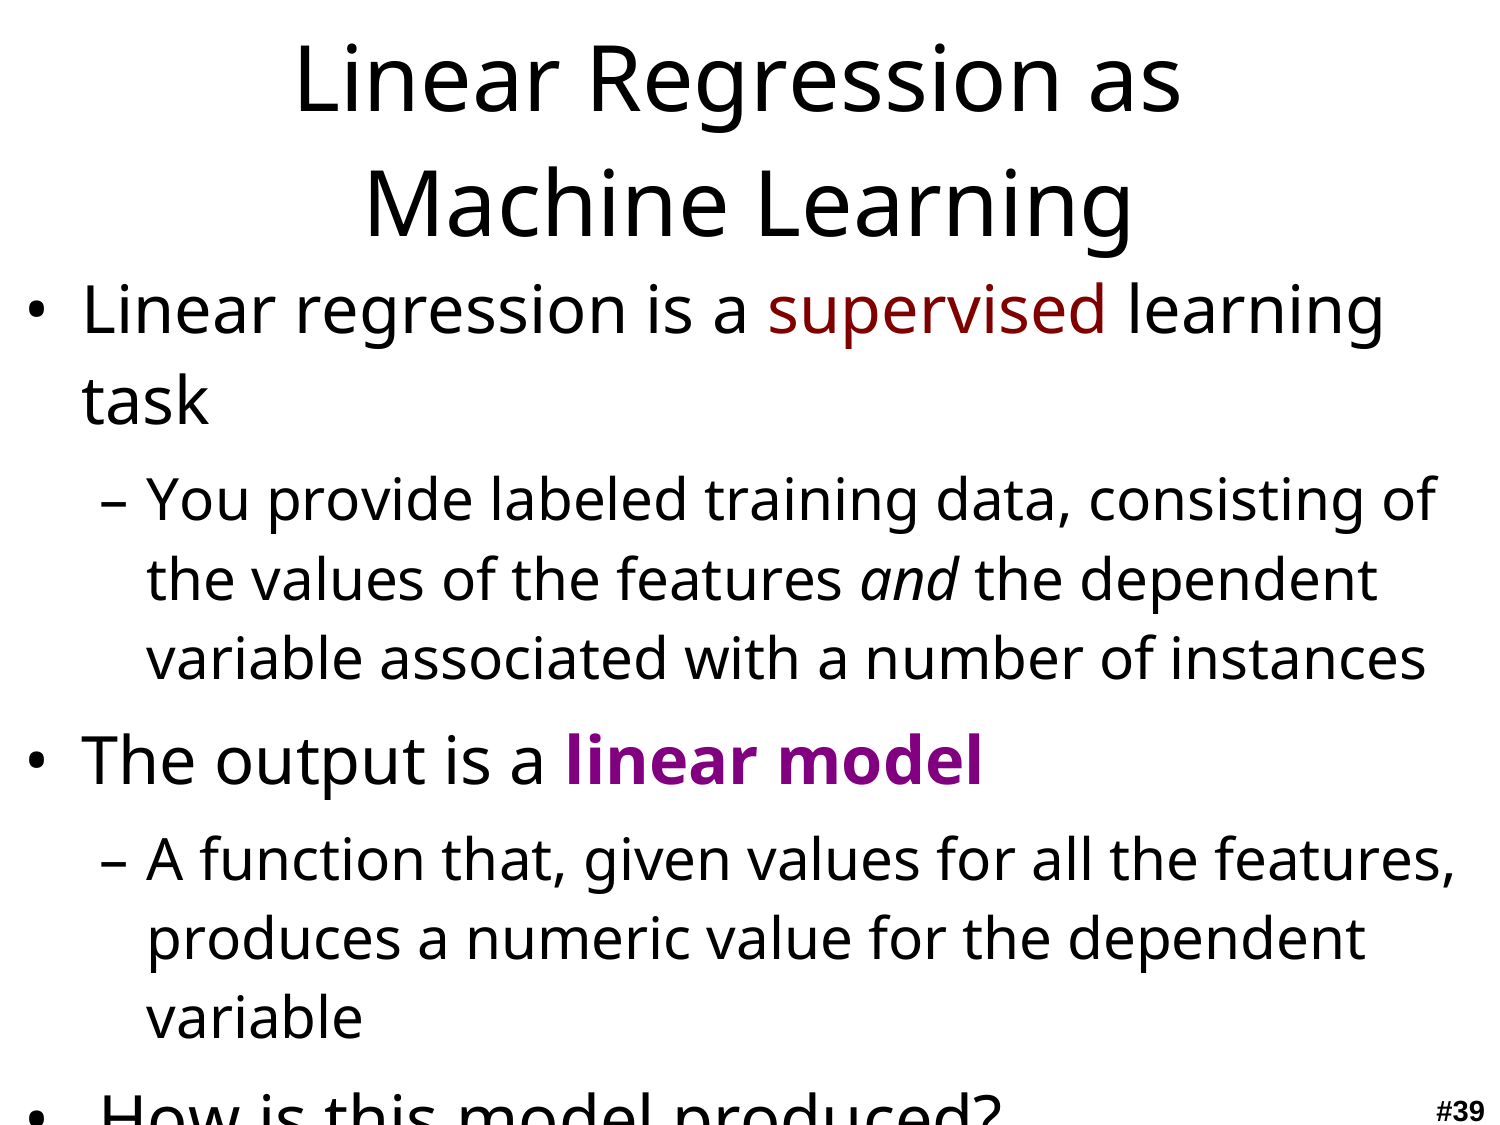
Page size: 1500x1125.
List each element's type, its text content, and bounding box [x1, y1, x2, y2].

list Linear regression is a supervised learning task You provide labeled training data, consisting of the values of the features and the dependent variable associated with a number of instances The output is a linear model A function that, given values for all the features, produces a numeric value for the dependent variable How is this model produced? Call SAS, Minitab, Matlab, R, take a Stats course ... [24, 262, 1476, 1114]
title Linear Regression as Machine Learning [24, 32, 1476, 246]
